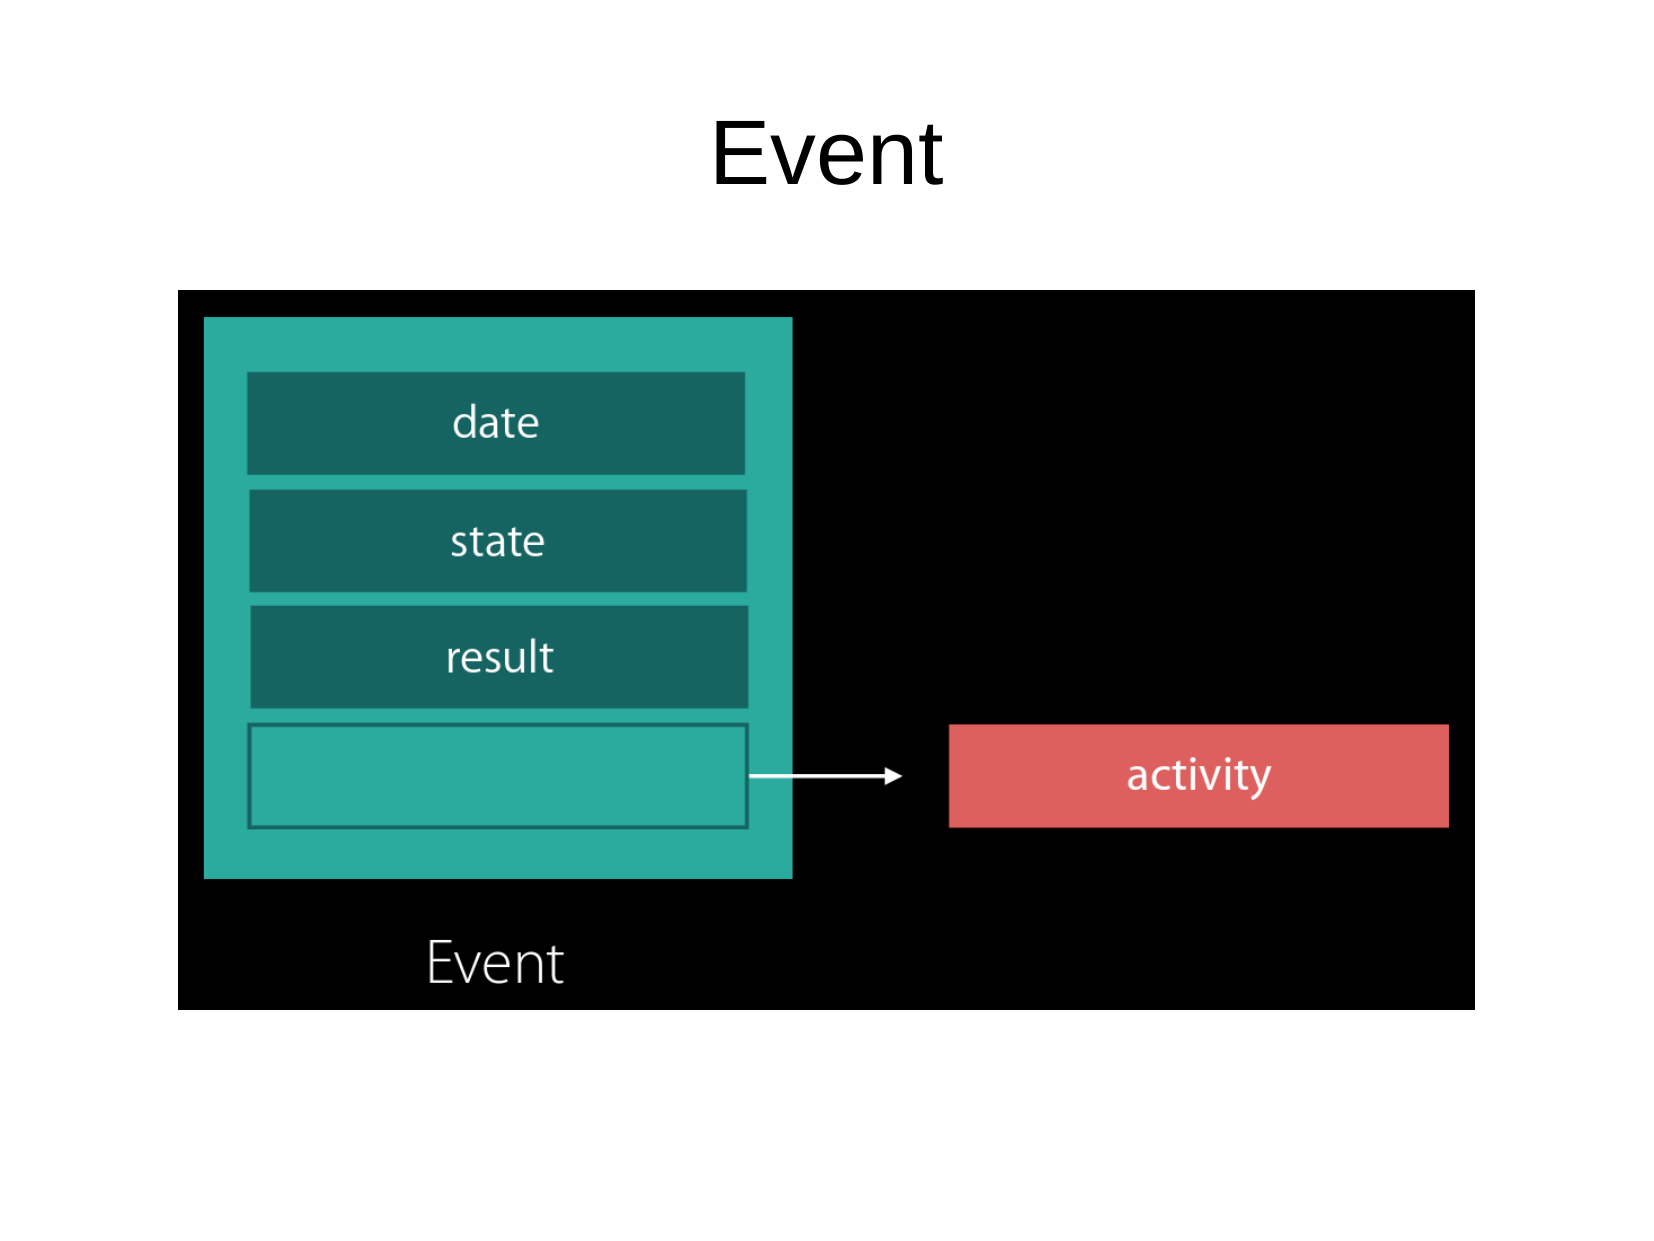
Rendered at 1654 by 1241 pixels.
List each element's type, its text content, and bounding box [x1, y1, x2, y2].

picture [178, 290, 1475, 1010]
title Event [82, 49, 1571, 257]
